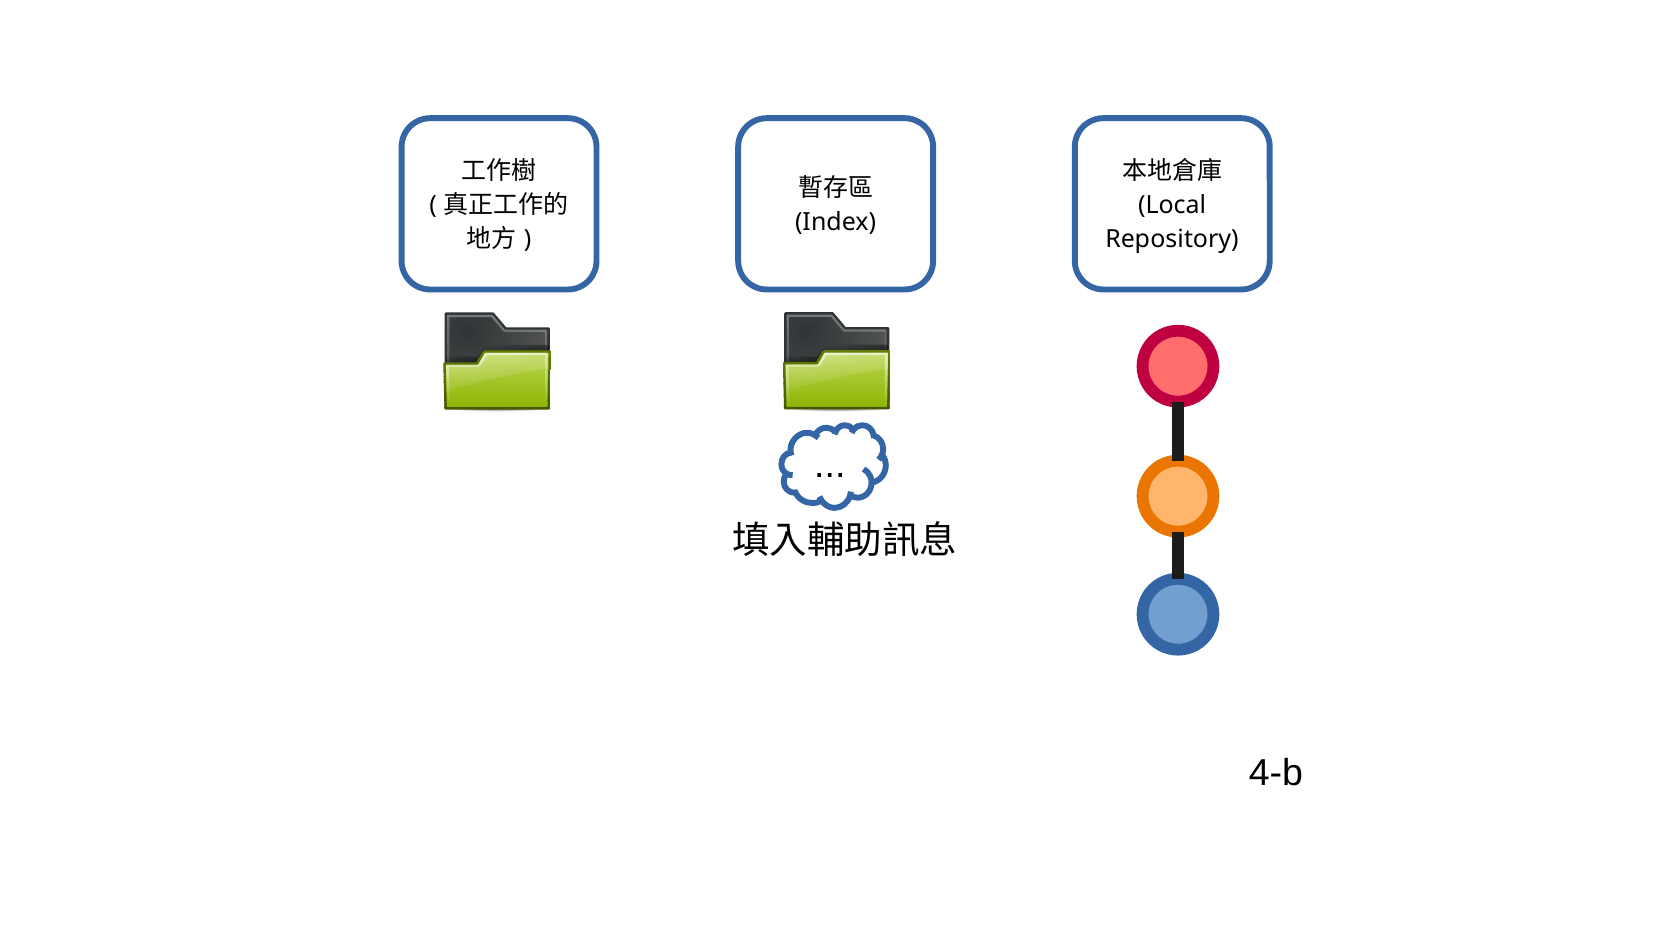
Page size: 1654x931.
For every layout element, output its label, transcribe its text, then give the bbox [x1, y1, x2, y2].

text_box [1142, 330, 1214, 402]
text_box 工作樹 (真正工作的地方) [401, 118, 597, 290]
text_box 填入輔助訊息 [696, 502, 993, 617]
text_box 4-b [1234, 744, 1371, 801]
text_box 暫存區 (Index) [738, 118, 934, 290]
text_box [1142, 579, 1214, 650]
picture [779, 302, 895, 418]
text_box ... [781, 425, 886, 508]
text_box 本地倉庫 (Local Repository) [1074, 118, 1270, 290]
text_box [1142, 461, 1214, 532]
picture [439, 303, 555, 418]
